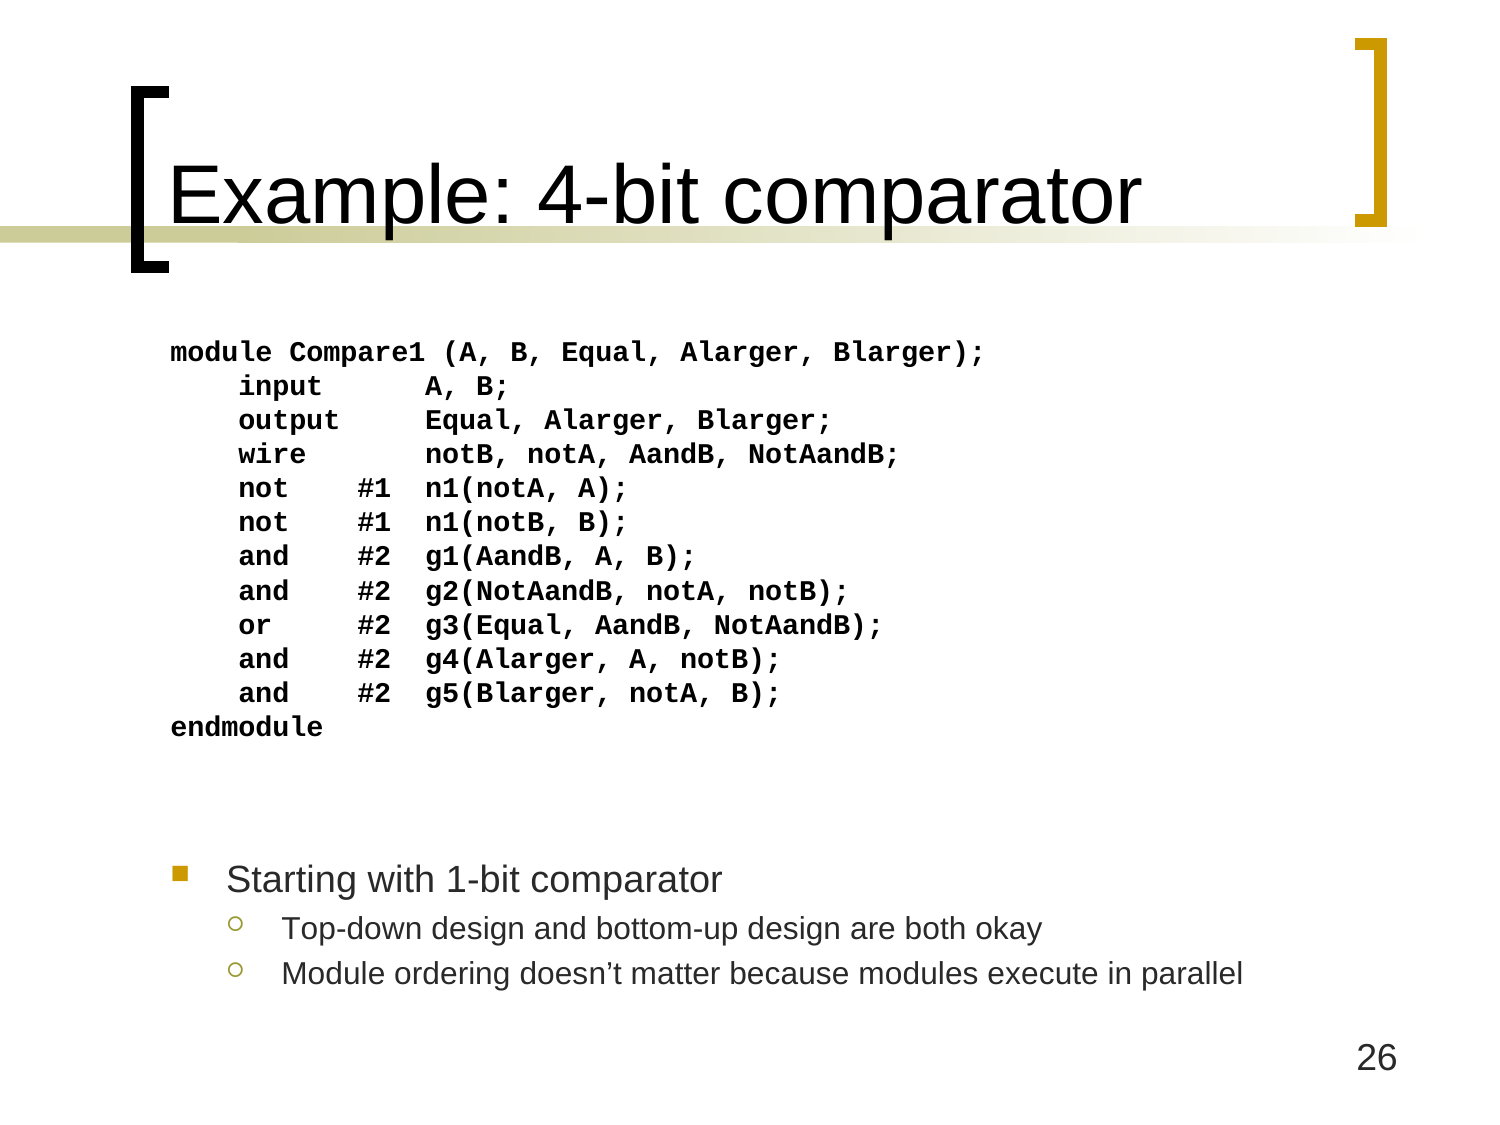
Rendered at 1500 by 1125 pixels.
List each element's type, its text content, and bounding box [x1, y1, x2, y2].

title Example: 4-bit comparator [152, 15, 1328, 248]
list module Compare1 (A, B, Equal, Alarger, Blarger); input A, B; output Equal, Alarger, Blarger; wire notB, notA, AandB, NotAandB; not #1 n1(notA, A); not #1 n1(notB, B); and #2 g1(AandB, A, B); and #2 g2(NotAandB, notA, notB); or #2 g3(Equal, AandB, NotAandB); and #2 g4(Alarger, A, notB); and #2 g5(Blarger, notA, B); endmodule Starting with 1-bit comparator Top-down design and bottom-up design are both okay Module ordering doesn’t matter because modules execute in parallel [155, 324, 1413, 1000]
